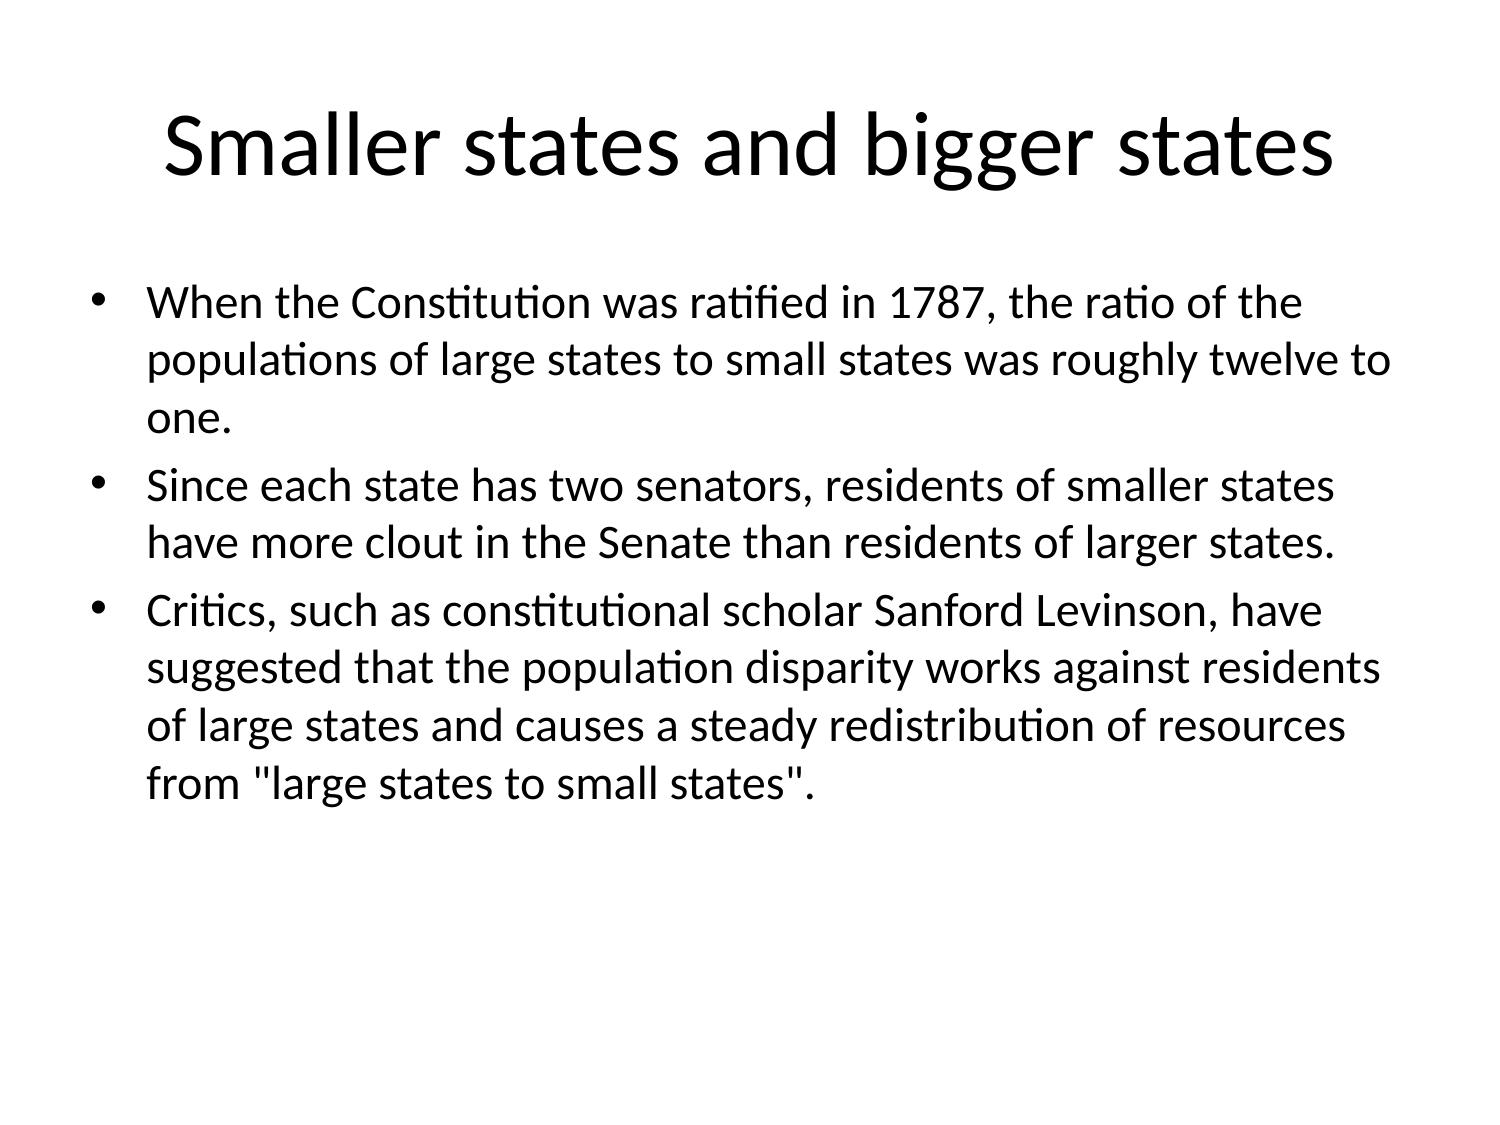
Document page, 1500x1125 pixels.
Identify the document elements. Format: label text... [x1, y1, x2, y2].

title Smaller states and bigger states [75, 45, 1425, 233]
list When the Constitution was ratified in 1787, the ratio of the populations of large states to small states was roughly twelve to one. Since each state has two senators, residents of smaller states have more clout in the Senate than residents of larger states. Critics, such as constitutional scholar Sanford Levinson, have suggested that the population disparity works against residents of large states and causes a steady redistribution of resources from "large states to small states". [75, 262, 1425, 1005]
